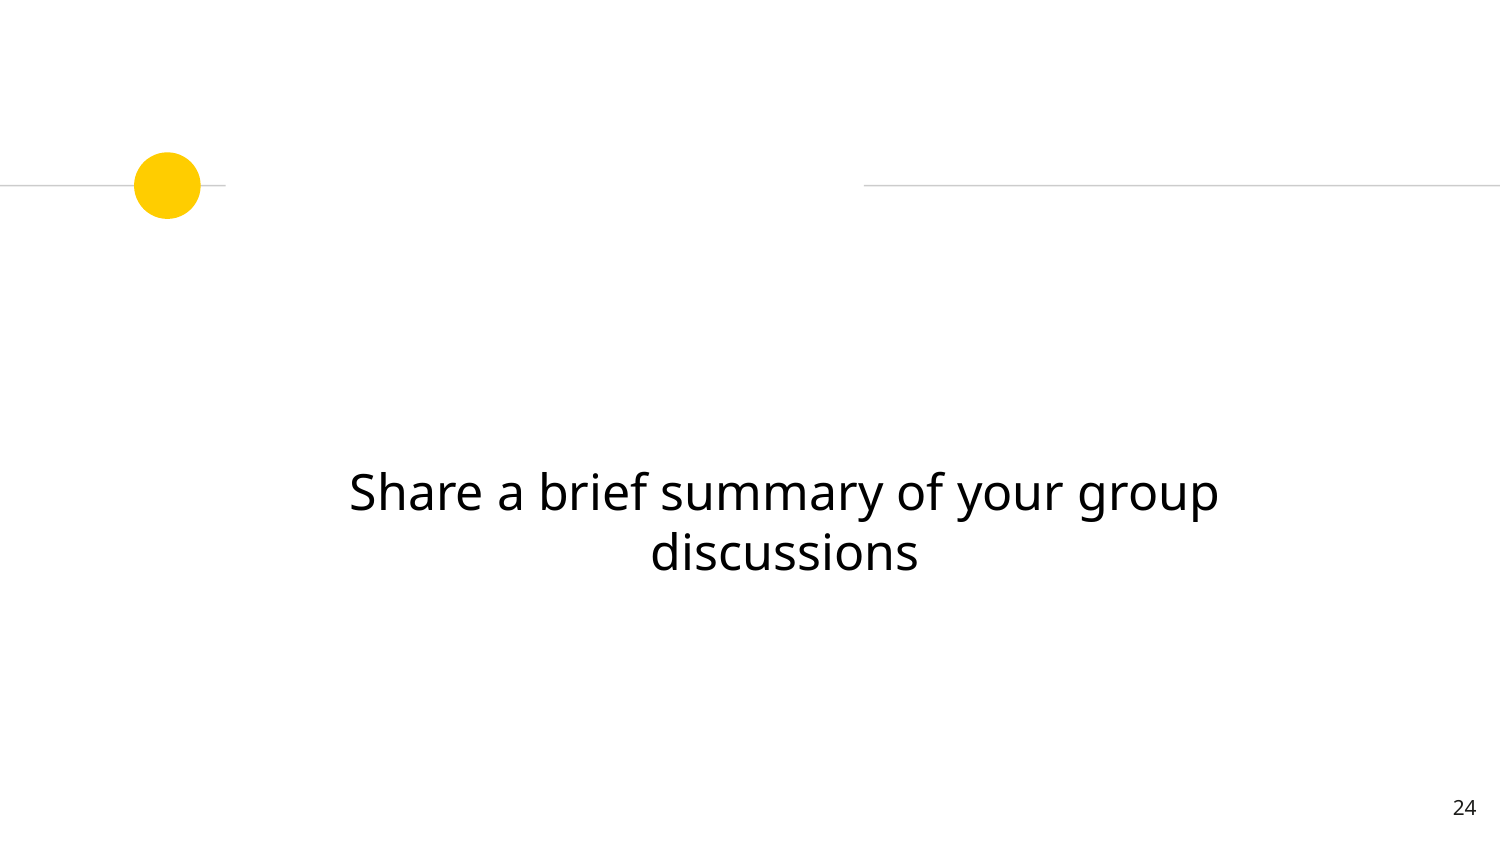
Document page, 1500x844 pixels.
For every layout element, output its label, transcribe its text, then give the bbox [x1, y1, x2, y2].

slide_number 1 [1401, 779, 1492, 844]
list Share a brief summary of your group discussions [226, 265, 1344, 776]
